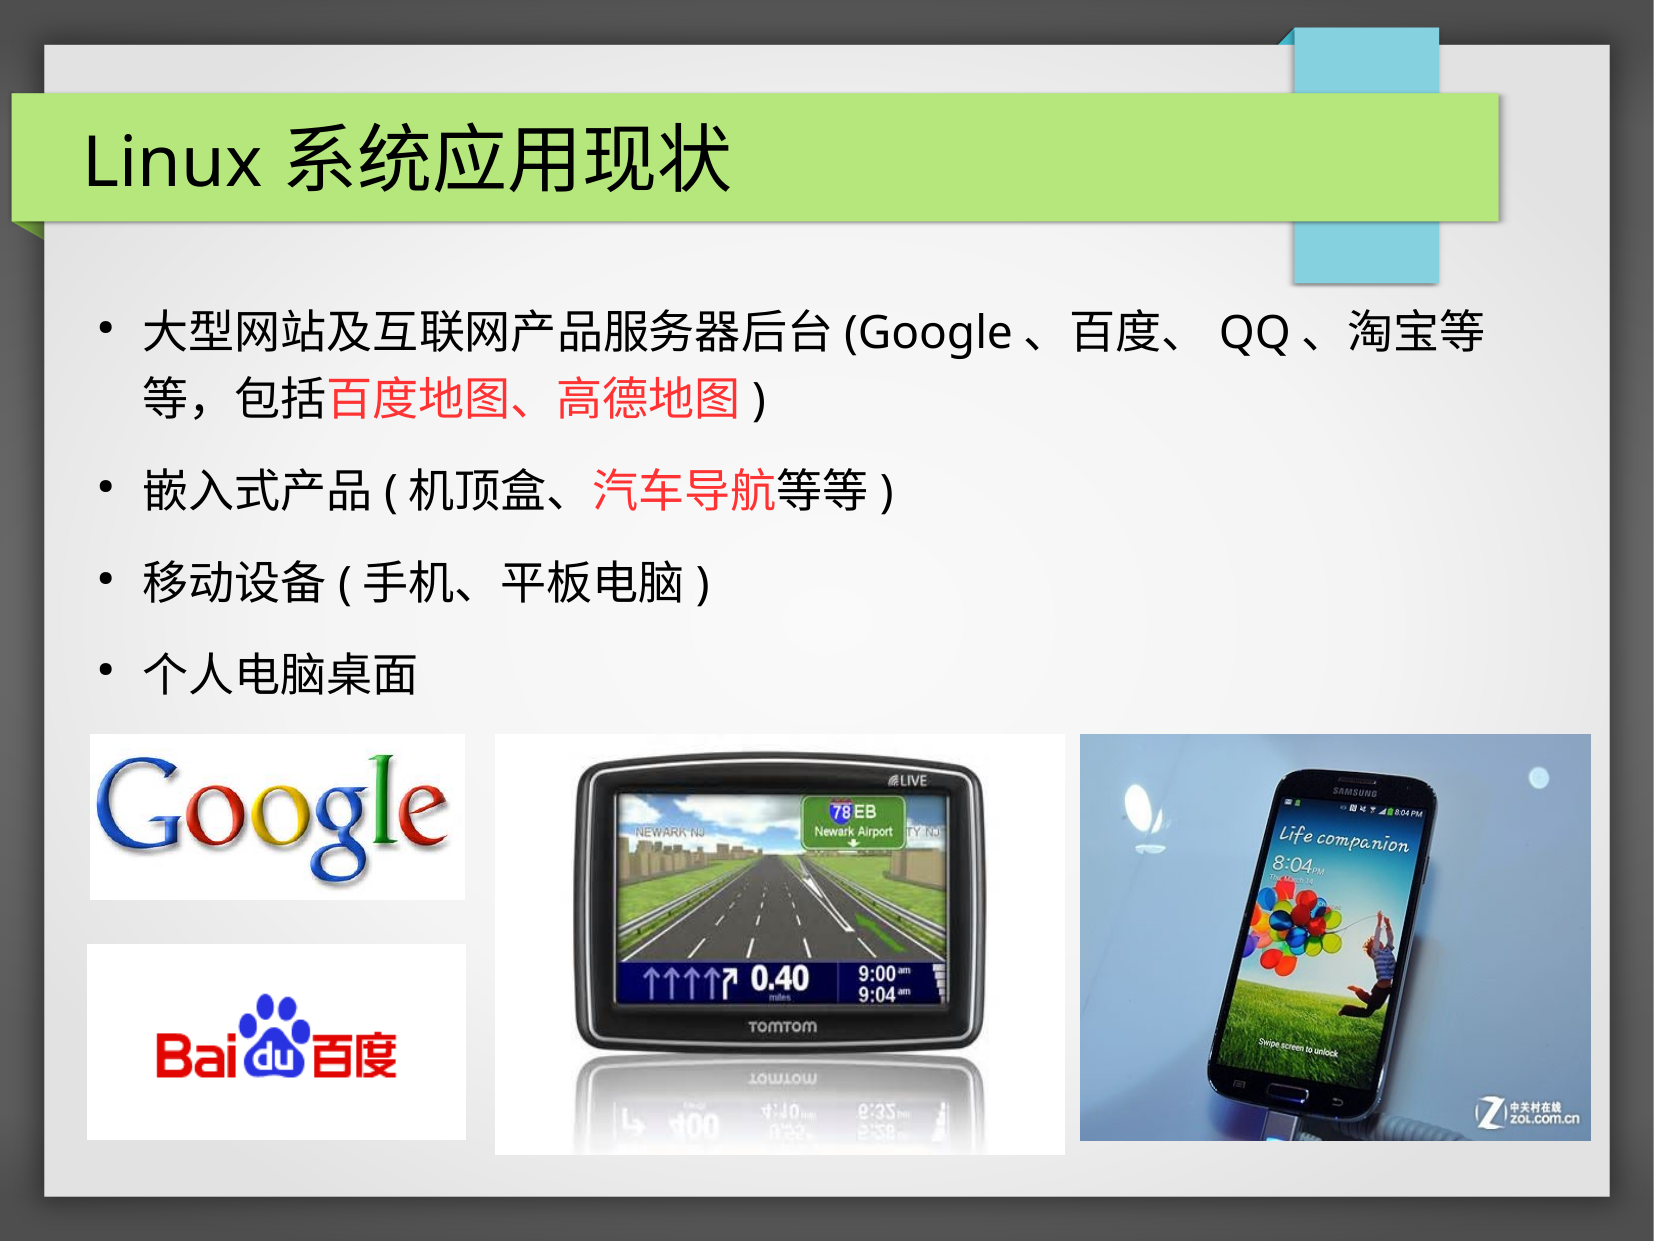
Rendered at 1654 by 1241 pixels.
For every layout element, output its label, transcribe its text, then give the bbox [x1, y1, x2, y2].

picture [0, 0, 1654, 1241]
list 大型网站及互联网产品服务器后台(Google、百度、QQ、淘宝等等，包括百度地图、高德地图) 嵌入式产品(机顶盒、汽车导航等等) 移动设备(手机、平板电脑) 个人电脑桌面 [82, 295, 1571, 706]
title Linux系统应用现状 [82, 94, 1264, 213]
